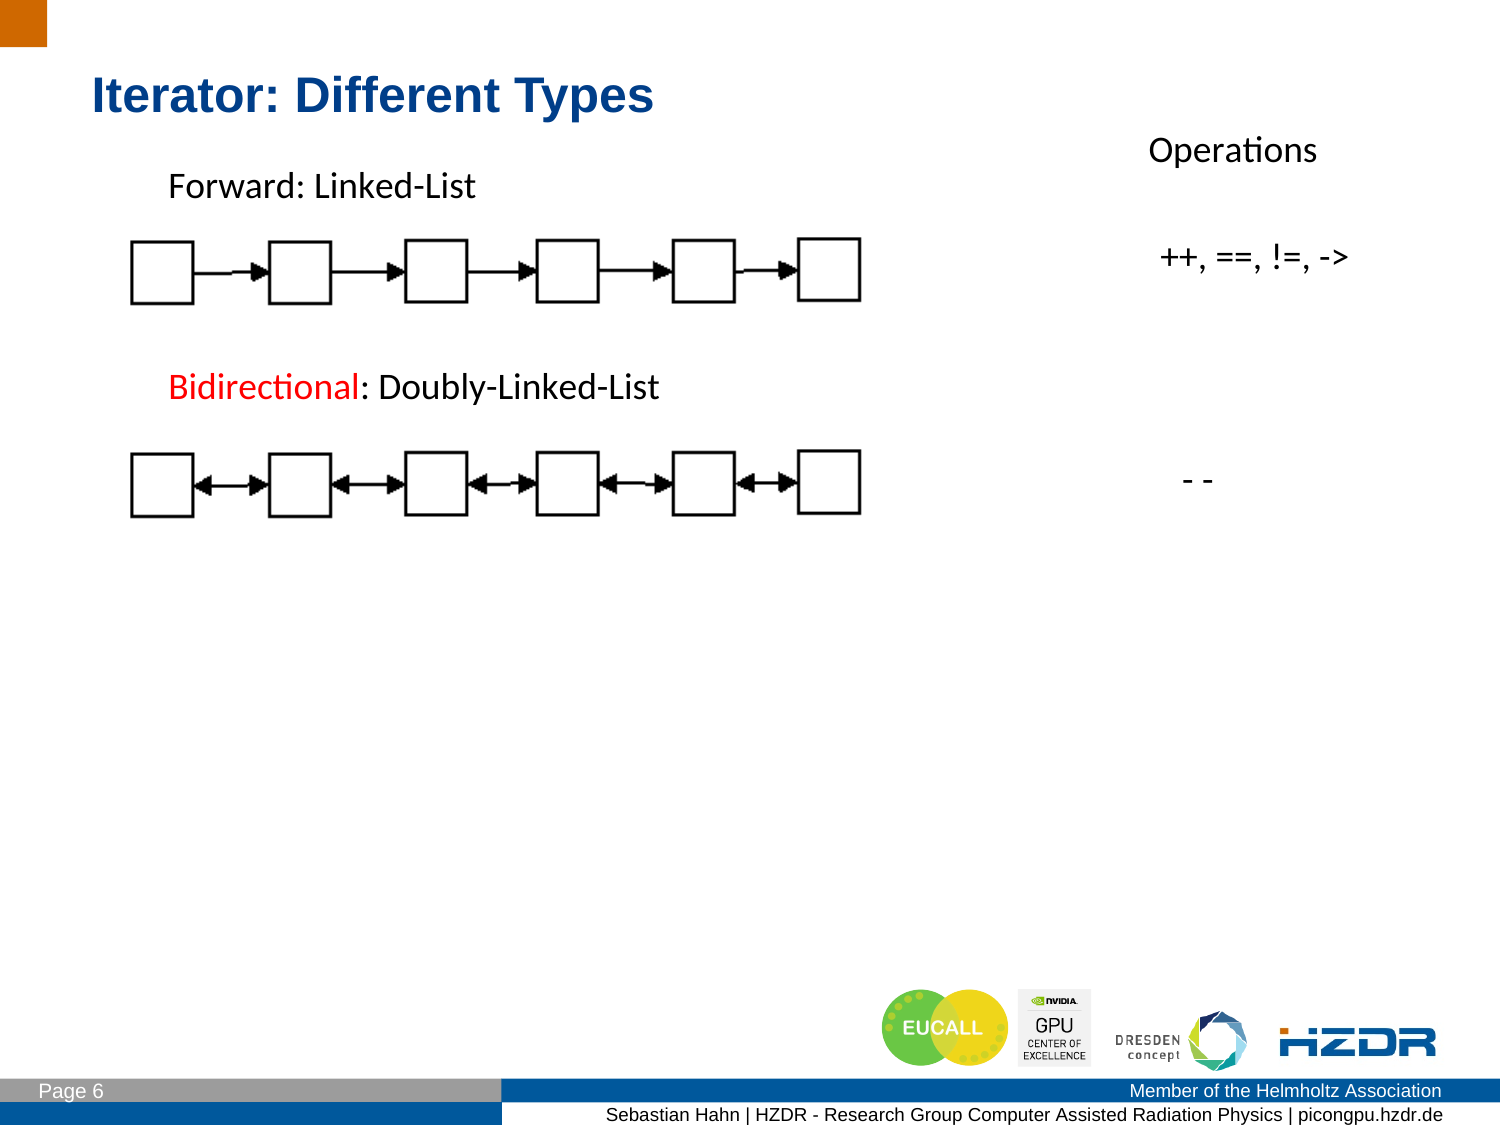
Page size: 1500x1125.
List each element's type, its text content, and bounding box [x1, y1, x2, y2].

text_box Operations [1133, 117, 1333, 178]
picture [129, 448, 863, 520]
picture [1116, 1011, 1247, 1071]
text_box Bidirectional: Doubly-Linked-List [153, 354, 676, 415]
picture [874, 980, 1099, 1075]
text_box Forward: Linked-List [153, 153, 492, 214]
text_box - - [1167, 448, 1229, 508]
list Iterator: Different Types [76, 54, 1424, 209]
text_box ++, ==, !=, -> [1145, 224, 1365, 285]
picture [129, 236, 863, 307]
picture [1257, 1011, 1453, 1073]
